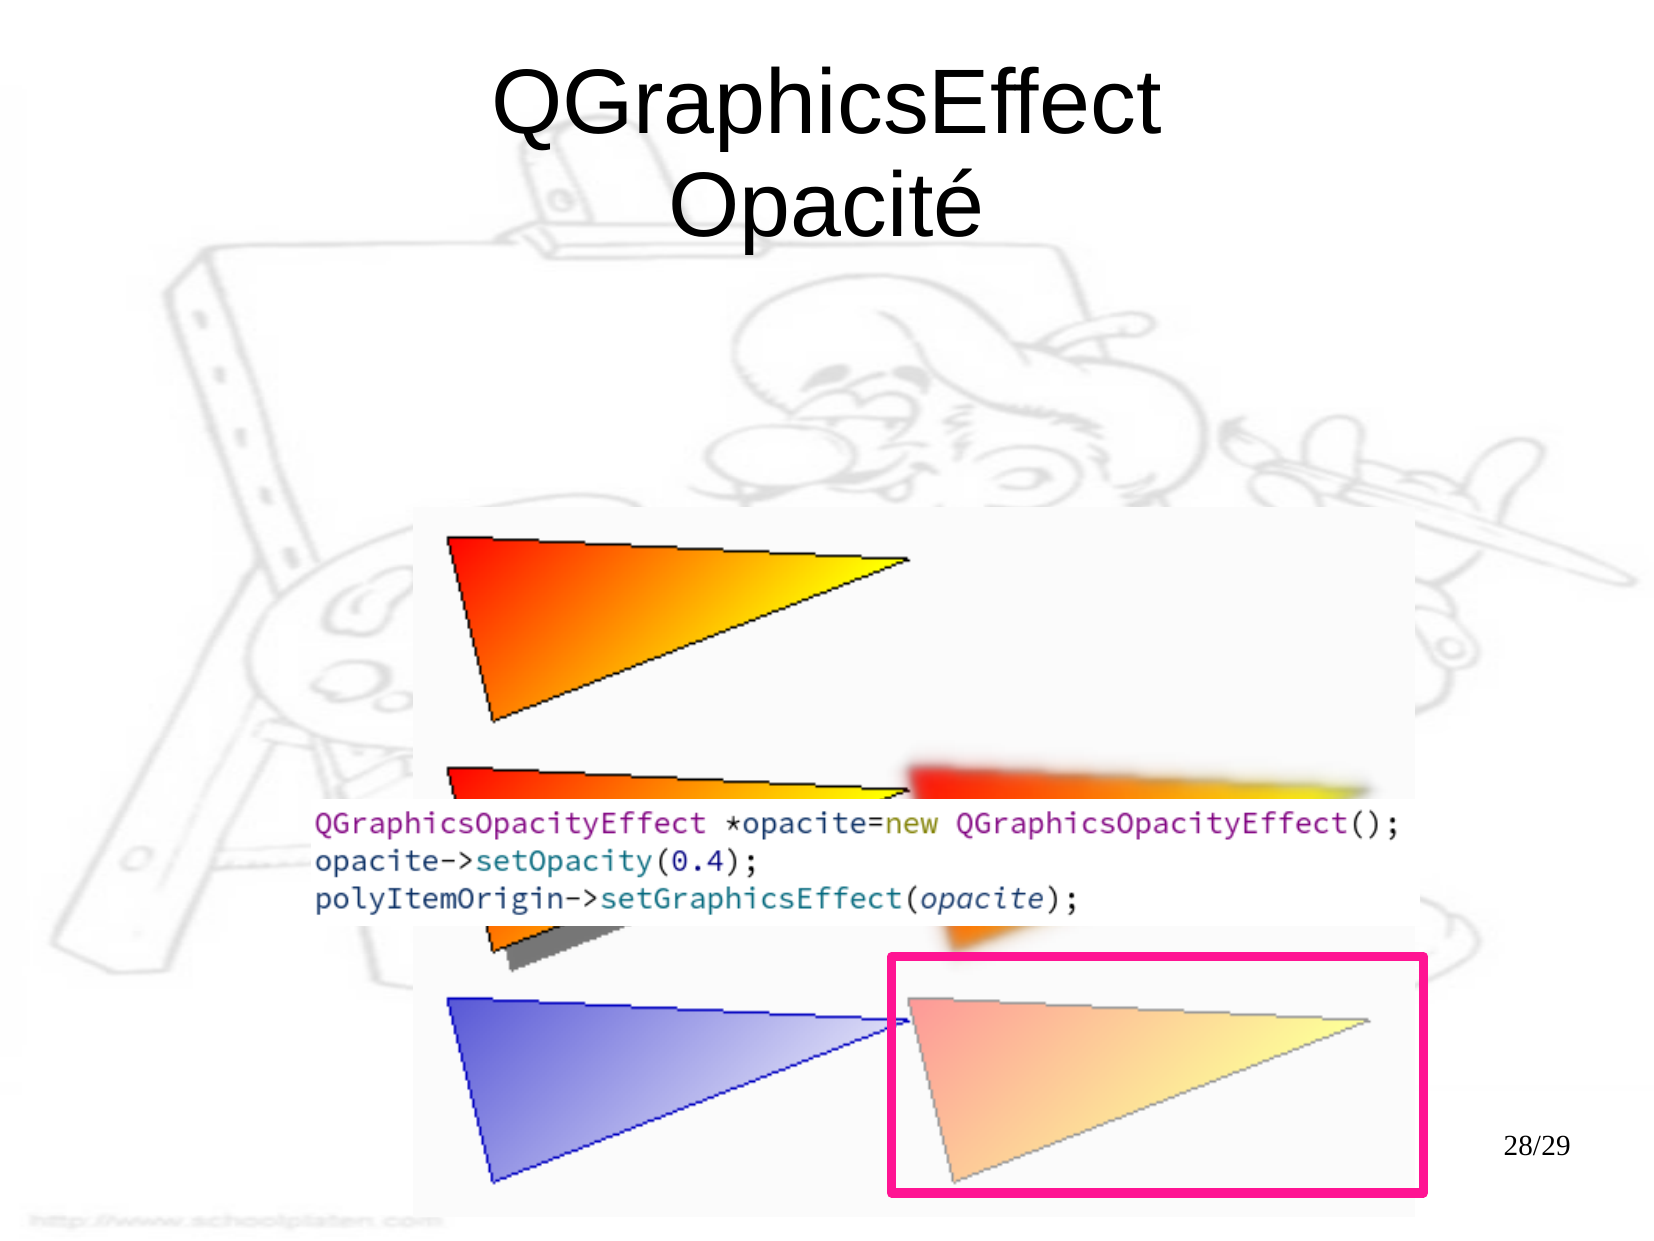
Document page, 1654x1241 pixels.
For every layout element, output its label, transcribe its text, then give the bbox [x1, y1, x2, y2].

title QGraphicsEffect Opacité [82, 50, 1571, 256]
picture [0, 0, 1654, 1241]
